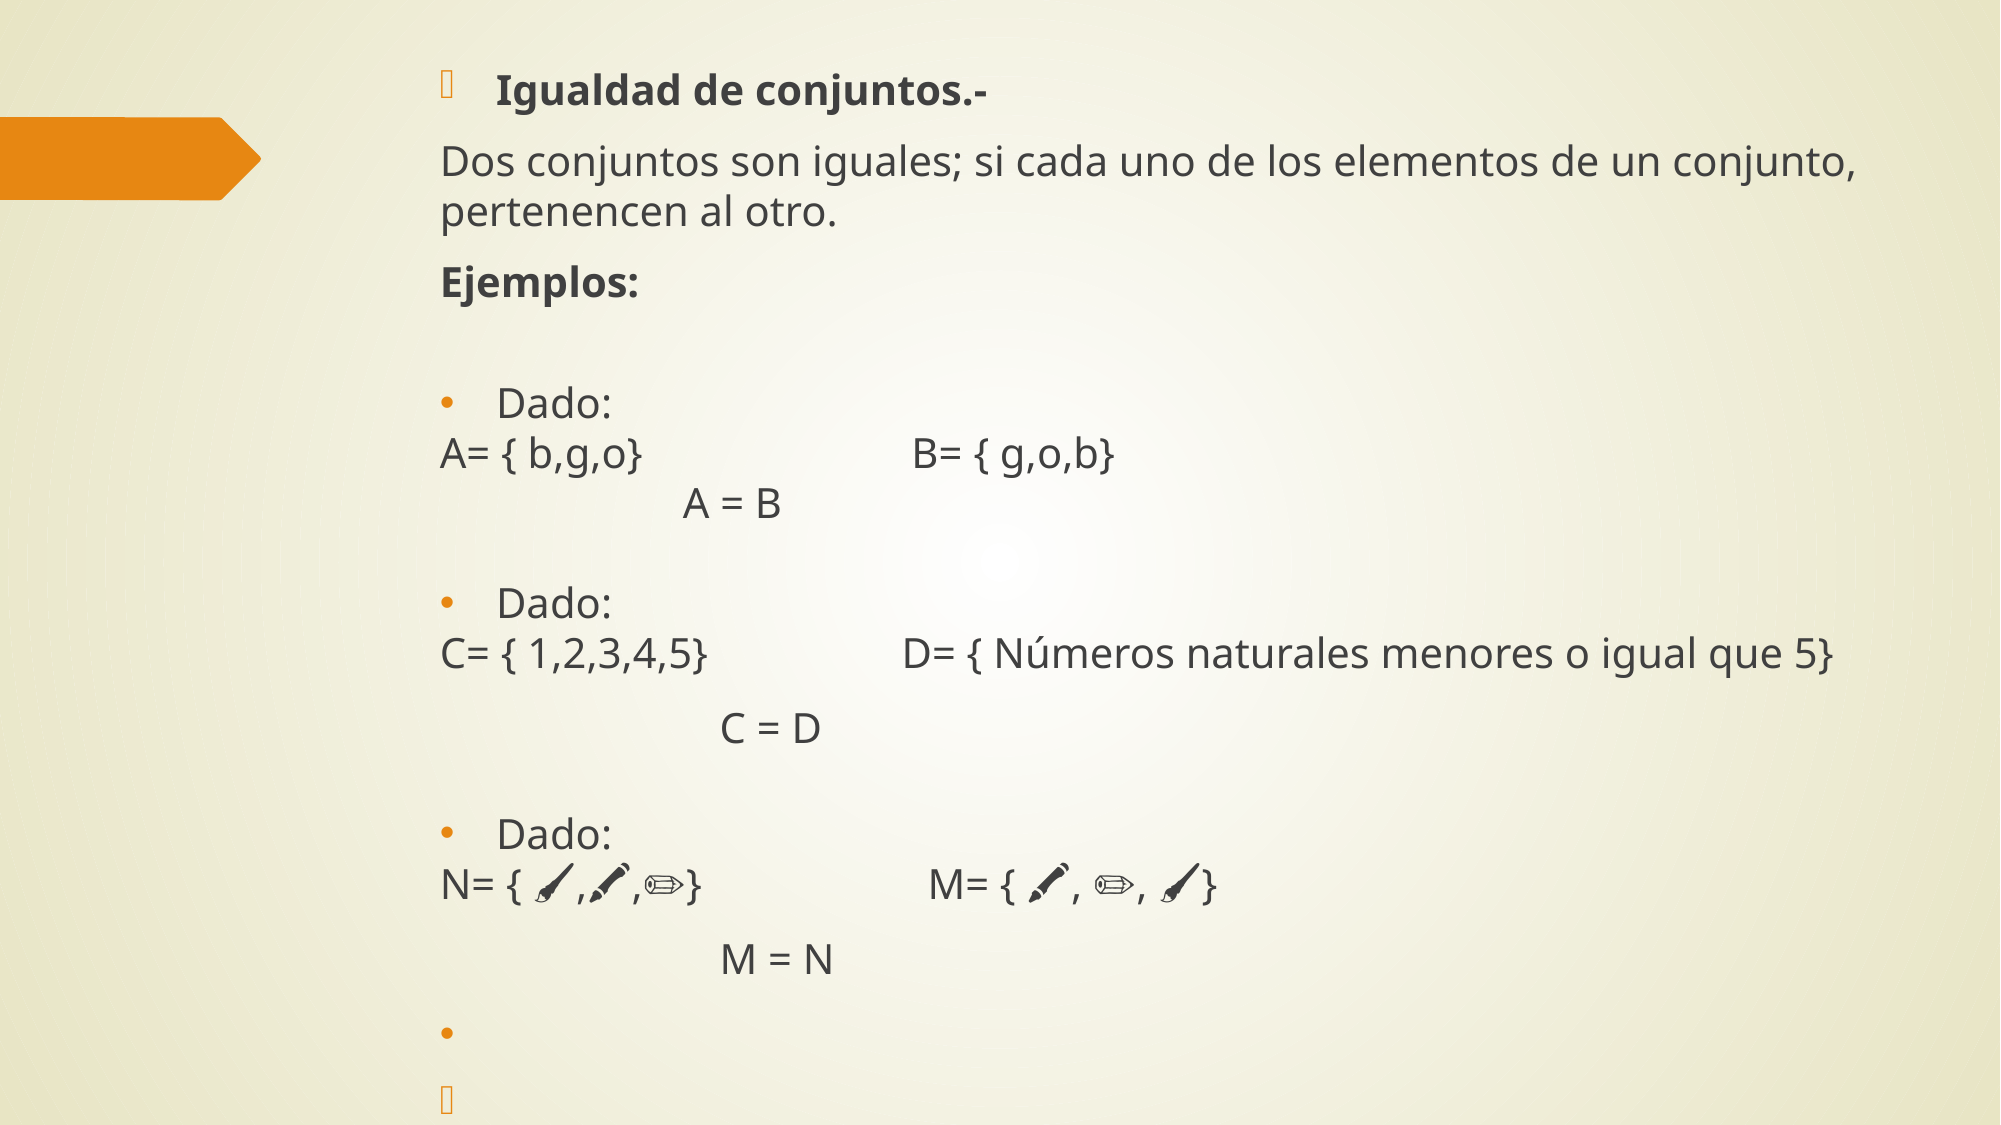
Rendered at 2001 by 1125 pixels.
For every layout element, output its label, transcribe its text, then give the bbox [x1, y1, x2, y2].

list Igualdad de conjuntos.- Dos conjuntos son iguales; si cada uno de los elementos de un conjunto, pertenencen al otro. Ejemplos: Dado: A= { b,g,o} B= { g,o,b} A = B Dado: C= { 1,2,3,4,5} D= { Números naturales menores o igual que 5} C = D Dado: N= { 🖌,🖍,✏️} M= { 🖍, ✏️, 🖌} M = N [424, 56, 1888, 1097]
